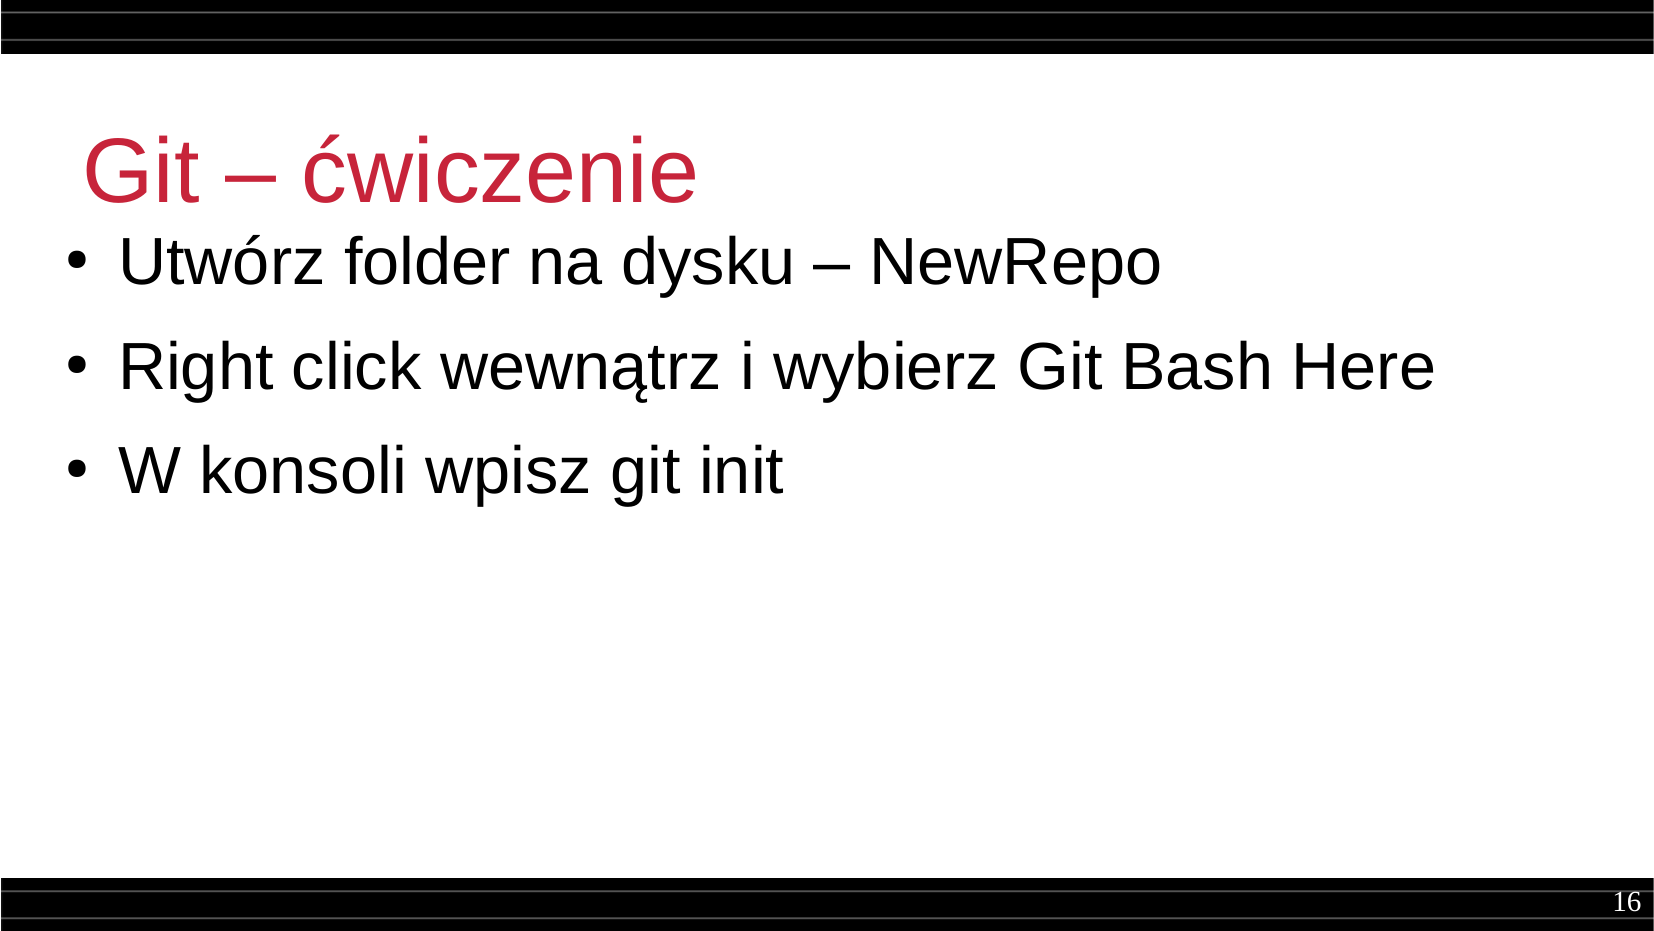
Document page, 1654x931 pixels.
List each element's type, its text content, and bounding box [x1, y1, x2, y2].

title Git – ćwiczenie [82, 92, 1571, 249]
picture [1, 0, 1654, 54]
picture [1, 878, 1654, 931]
list Utwórz folder na dysku – NewRepo Right click wewnątrz i wybierz Git Bash Here W konsoli wpisz git init [47, 224, 1536, 804]
